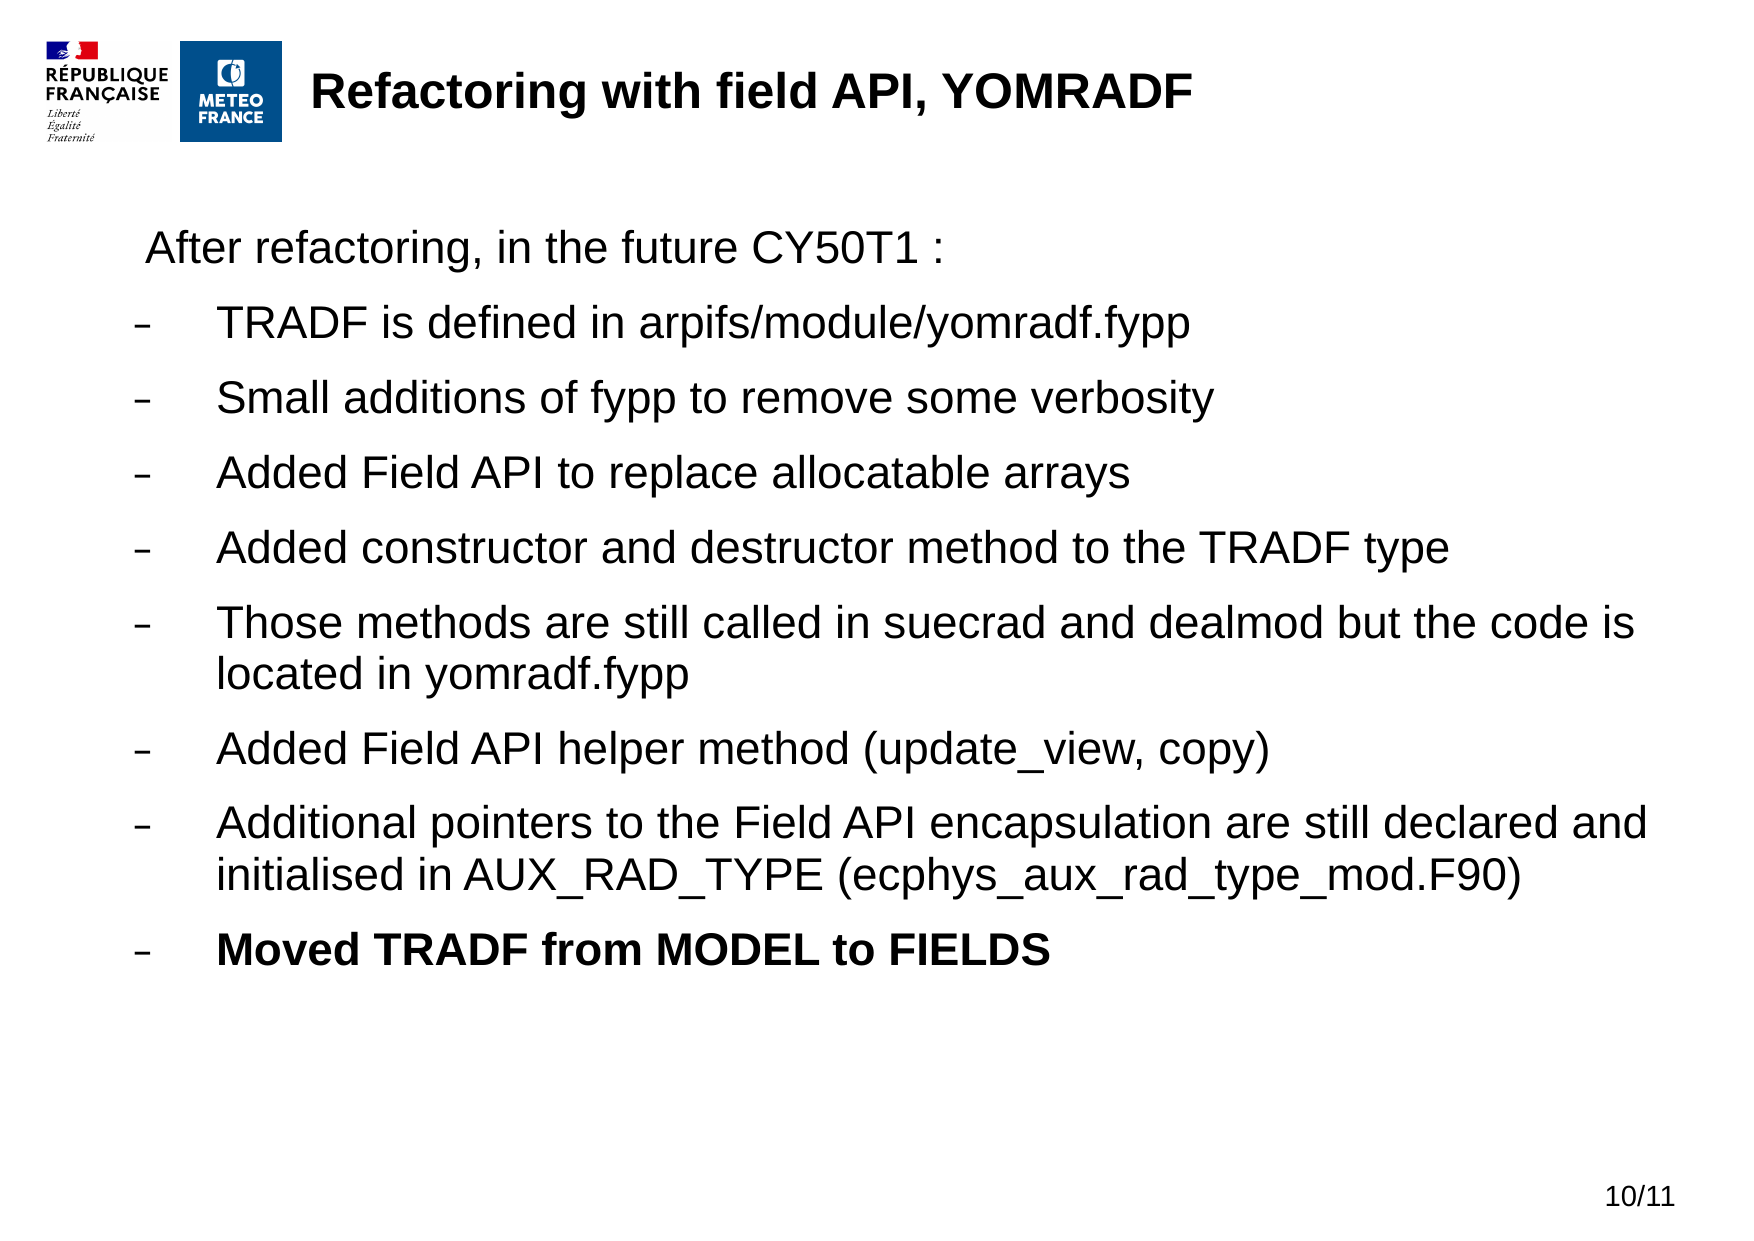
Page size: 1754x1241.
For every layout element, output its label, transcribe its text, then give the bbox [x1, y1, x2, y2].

list After refactoring, in the future CY50T1 : TRADF is defined in arpifs/module/yomradf.fypp Small additions of fypp to remove some verbosity Added Field API to replace allocatable arrays Added constructor and destructor method to the TRADF type Those methods are still called in suecrad and dealmod but the code is located in yomradf.fypp Added Field API helper method (update_view, copy) Additional pointers to the Field API encapsulation are still declared and initialised in AUX_RAD_TYPE (ecphys_aux_rad_type_mod.F90) Moved TRADF from MODEL to FIELDS [44, 222, 1712, 1118]
picture [180, 41, 282, 142]
title Refactoring with field API, YOMRADF [310, 40, 1697, 142]
picture [46, 41, 172, 142]
